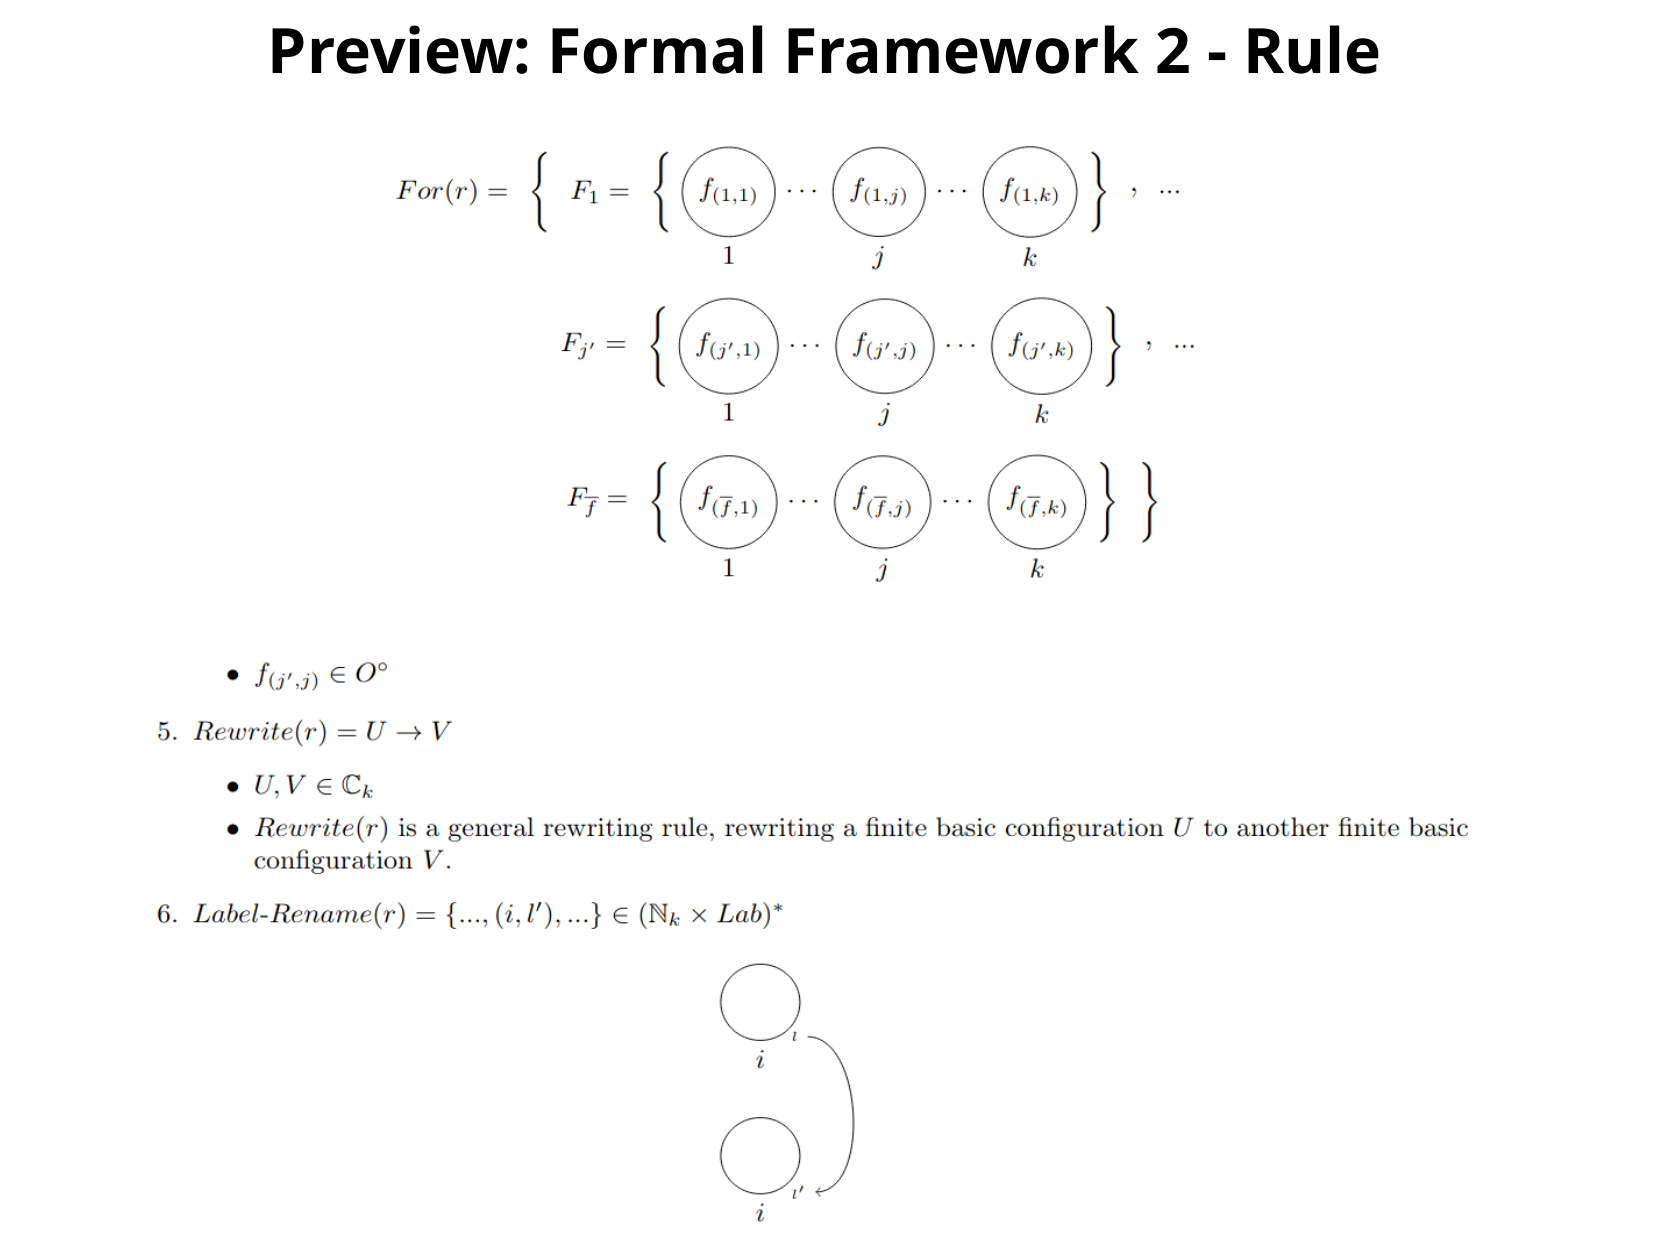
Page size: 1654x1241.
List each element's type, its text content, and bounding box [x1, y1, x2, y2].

picture [116, 116, 1511, 1237]
title Preview: Formal Framework 2 - Rule [0, 7, 1651, 91]
